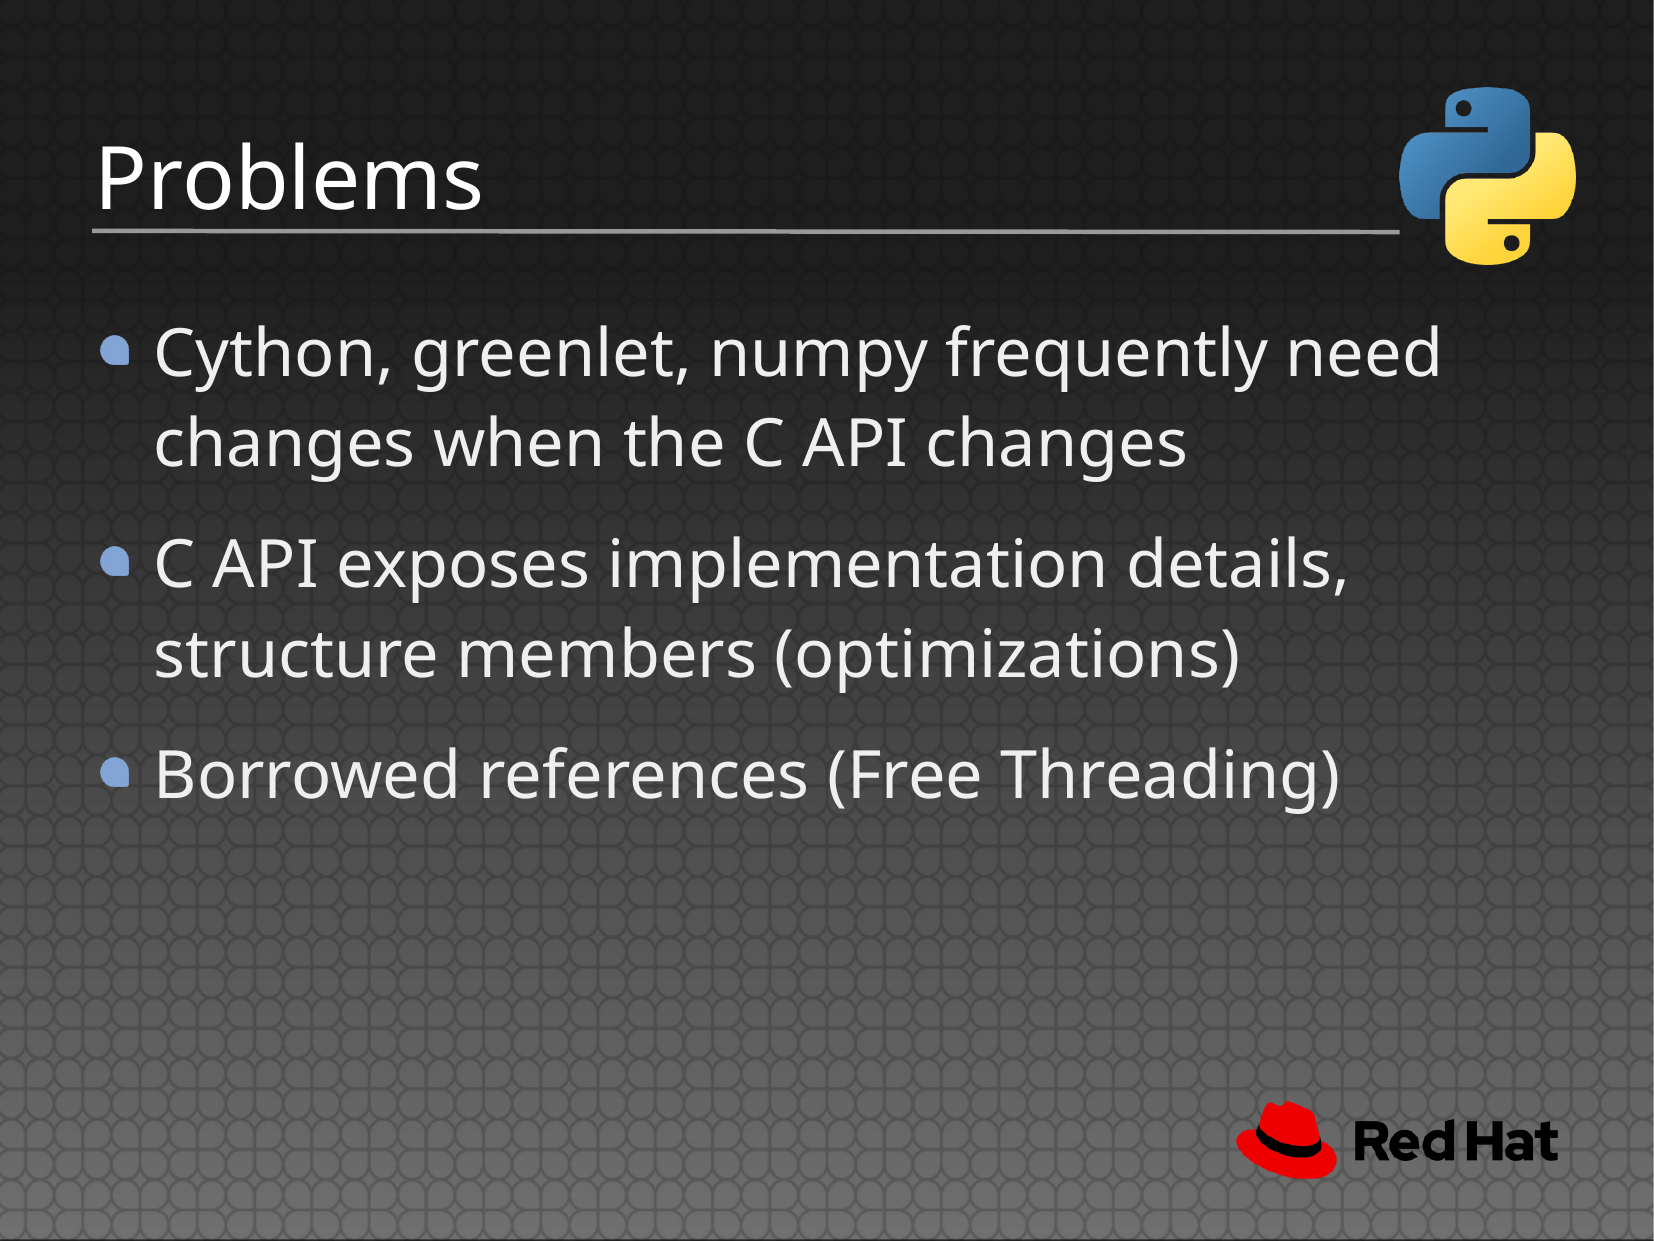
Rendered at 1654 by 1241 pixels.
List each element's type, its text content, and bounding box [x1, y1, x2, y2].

list Cython, greenlet, numpy frequently need changes when the C API changes C API exposes implementation details, structure members (optimizations) Borrowed references (Free Threading) [82, 304, 1629, 1045]
title Problems [94, 100, 1426, 251]
picture [0, 0, 1654, 1241]
